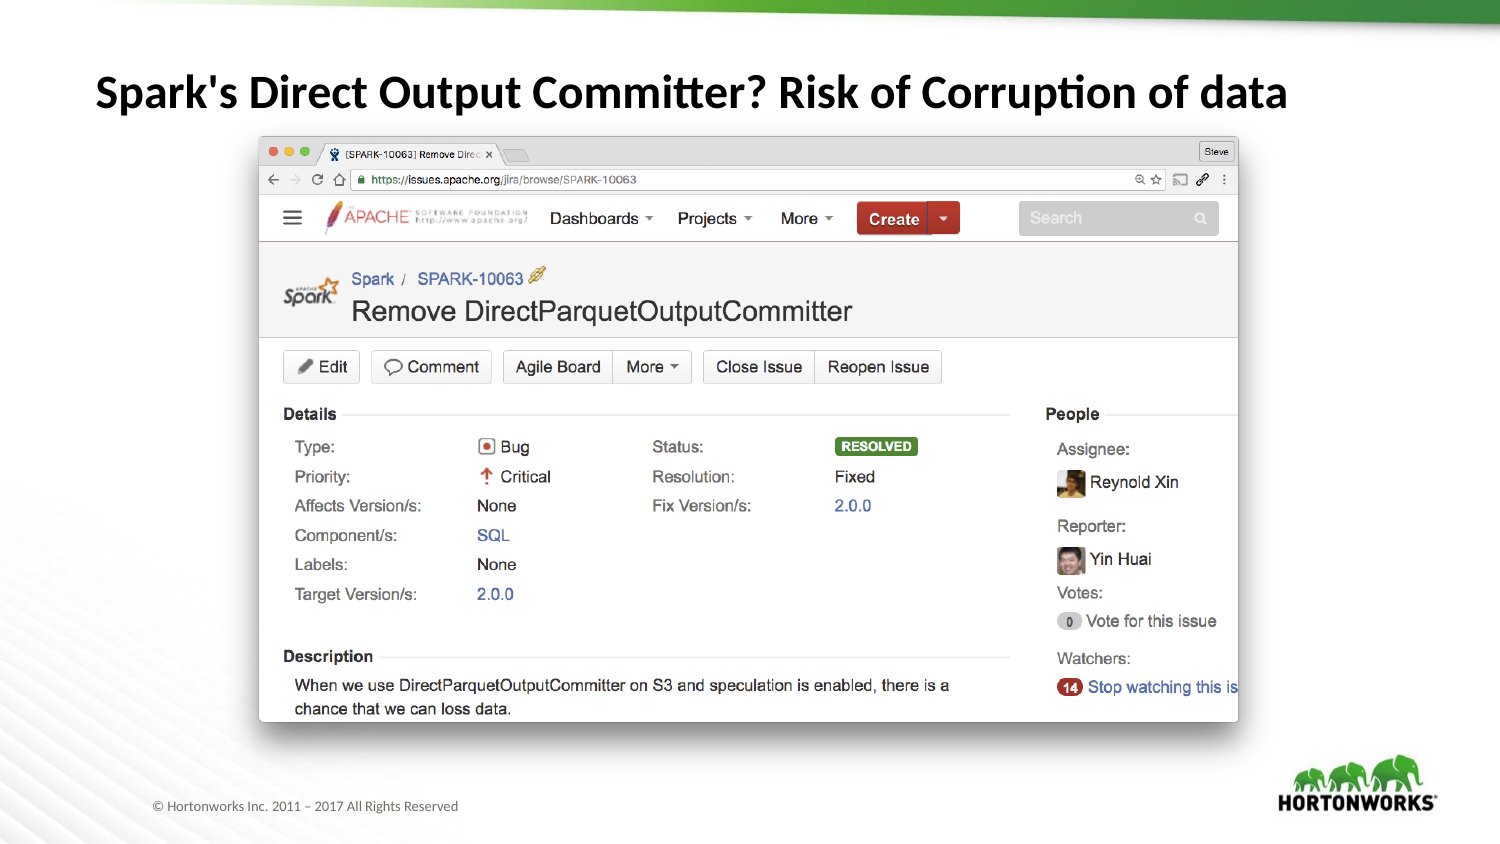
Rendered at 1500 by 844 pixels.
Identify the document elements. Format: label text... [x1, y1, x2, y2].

picture [0, 0, 1500, 844]
title Spark's Direct Output Committer? Risk of Corruption of data [86, 69, 1437, 119]
